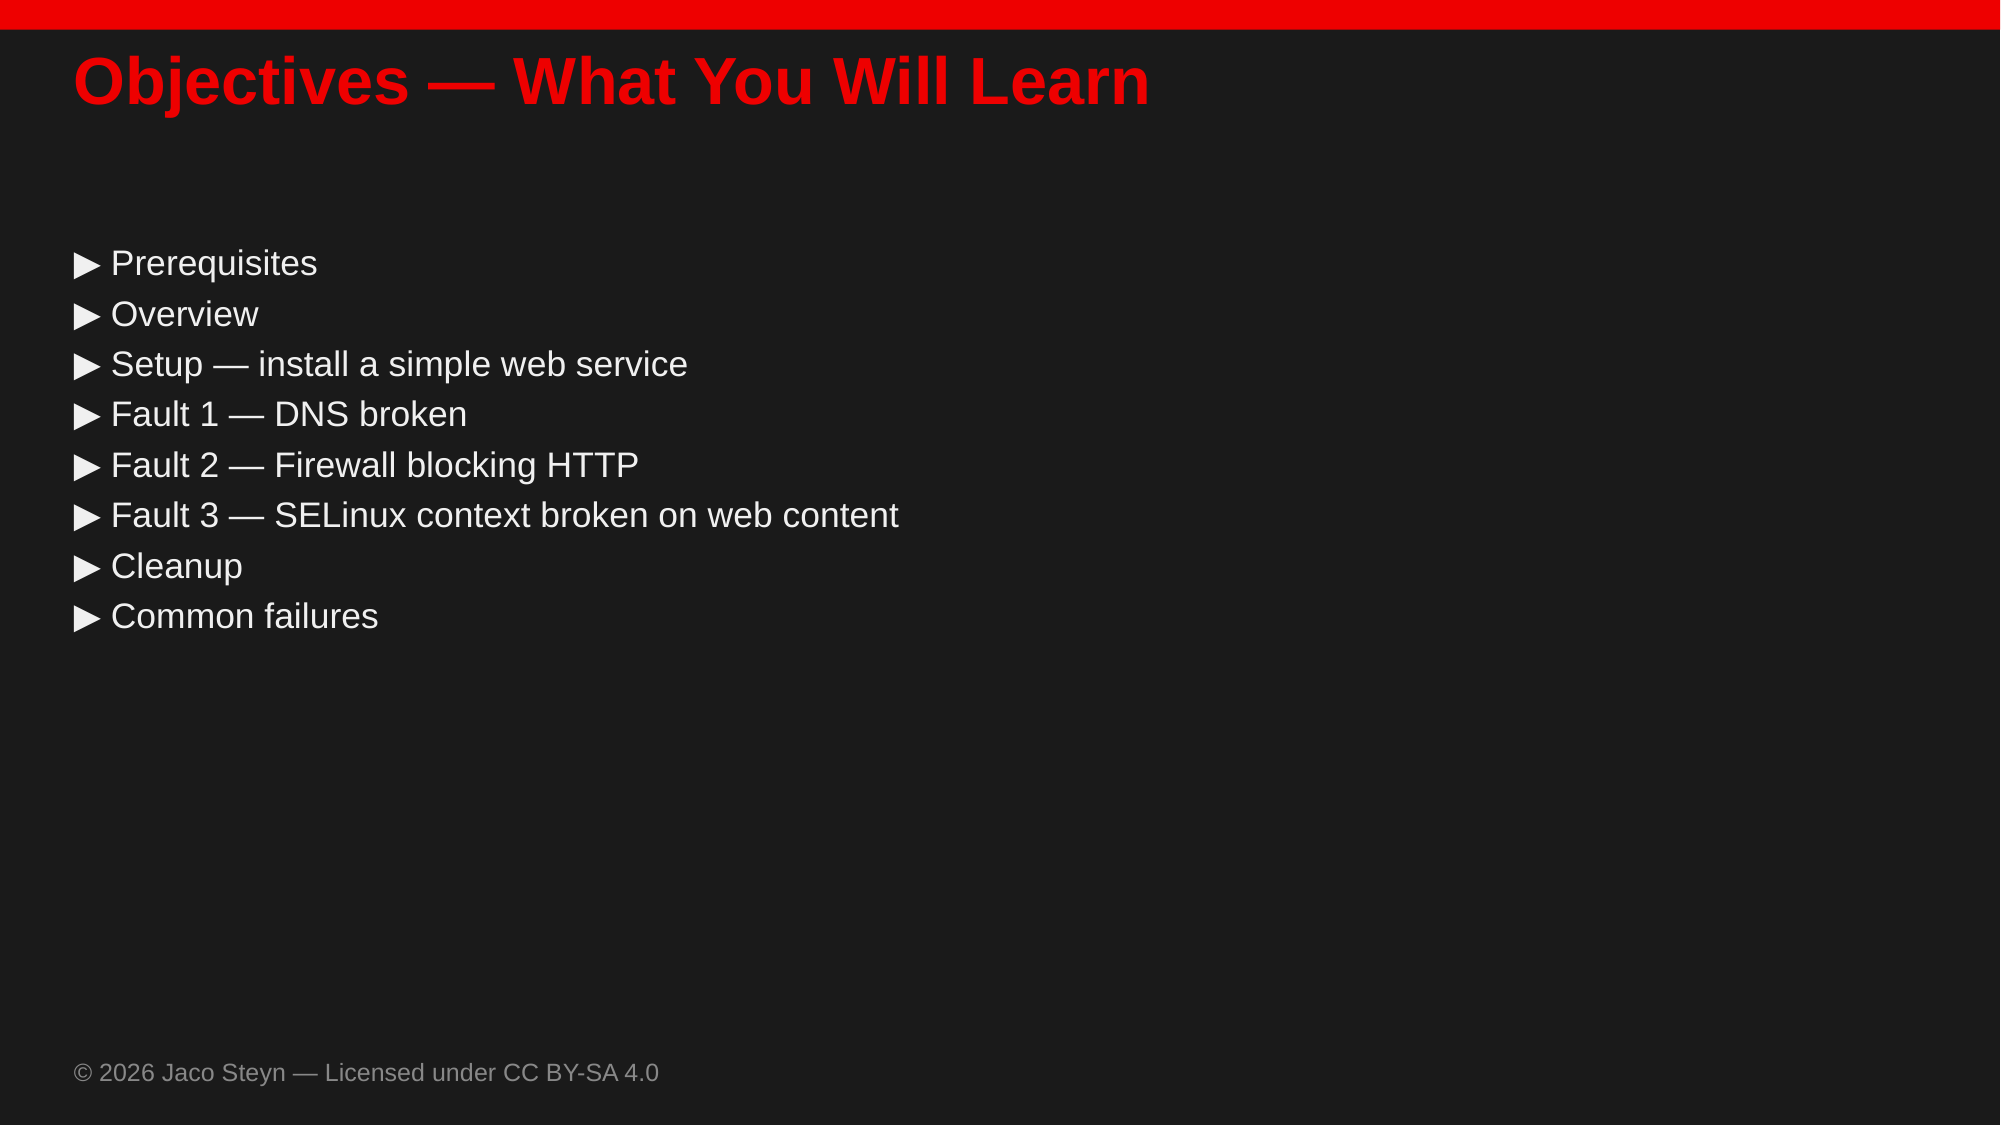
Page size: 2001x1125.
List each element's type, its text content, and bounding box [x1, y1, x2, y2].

text_box ▶ Prerequisites ▶ Overview ▶ Setup — install a simple web service ▶ Fault 1 — DNS broken ▶ Fault 2 — Firewall blocking HTTP ▶ Fault 3 — SELinux context broken on web content ▶ Cleanup ▶ Common failures [59, 236, 1942, 1037]
text_box [0, 0, 2001, 30]
text_box Objectives — What You Will Learn [59, 36, 1942, 208]
text_box © 2026 Jaco Steyn — Licensed under CC BY-SA 4.0 [59, 1051, 1942, 1093]
